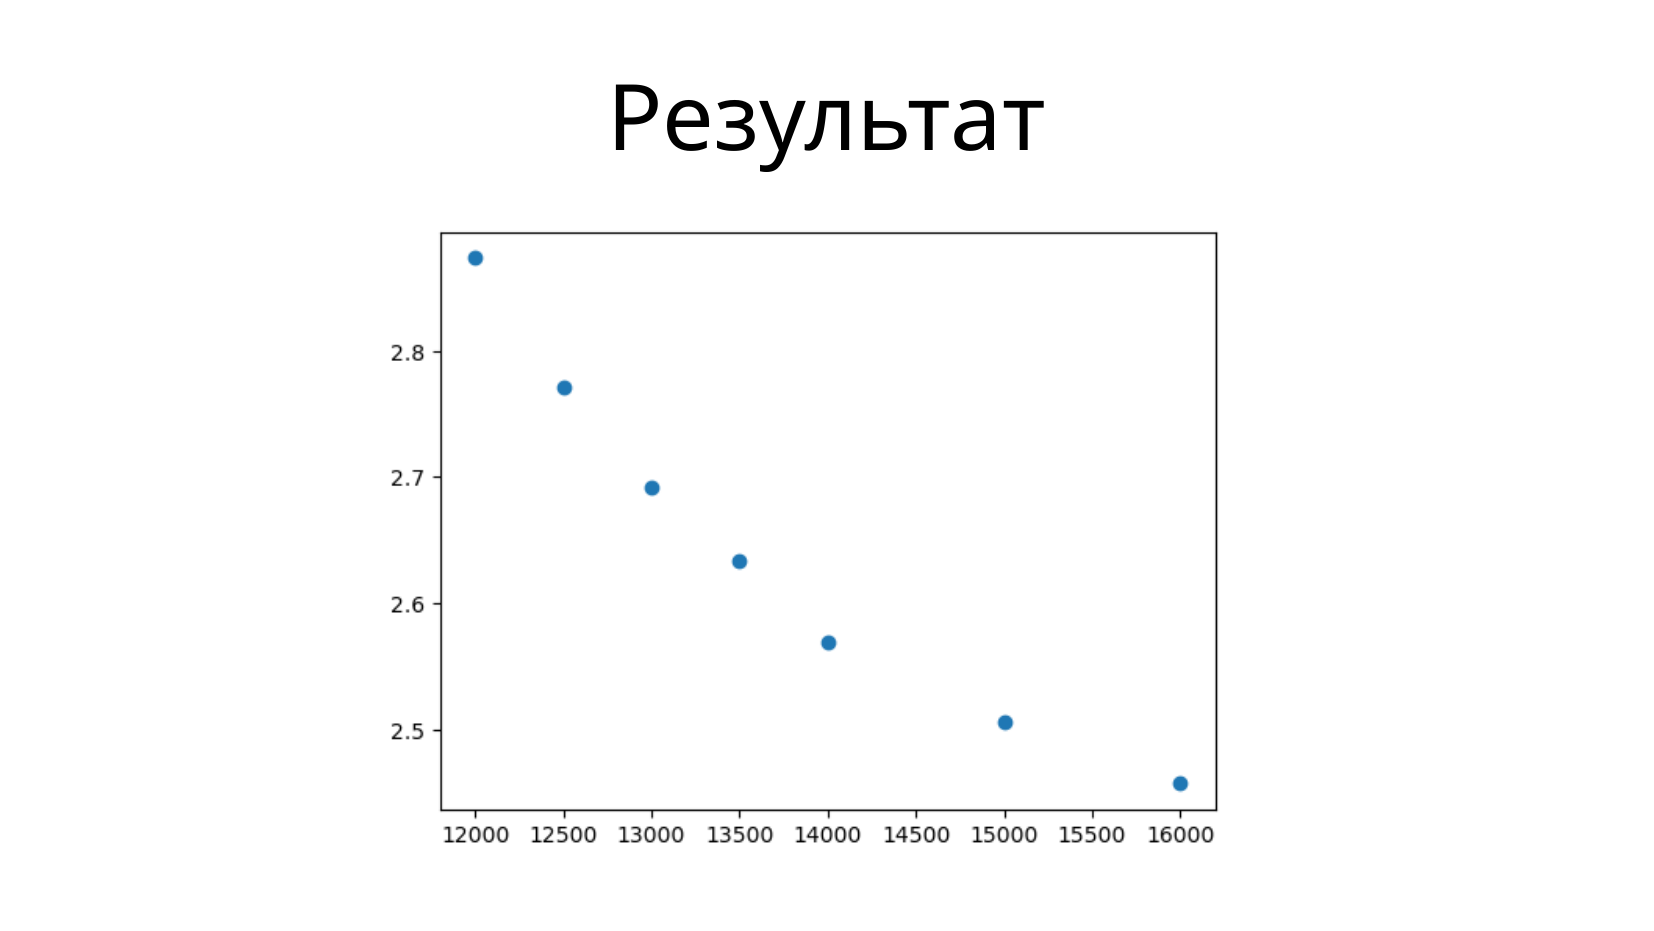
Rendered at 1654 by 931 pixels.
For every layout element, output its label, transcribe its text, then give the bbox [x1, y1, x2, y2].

title Результат [82, 37, 1571, 193]
picture [375, 217, 1230, 863]
